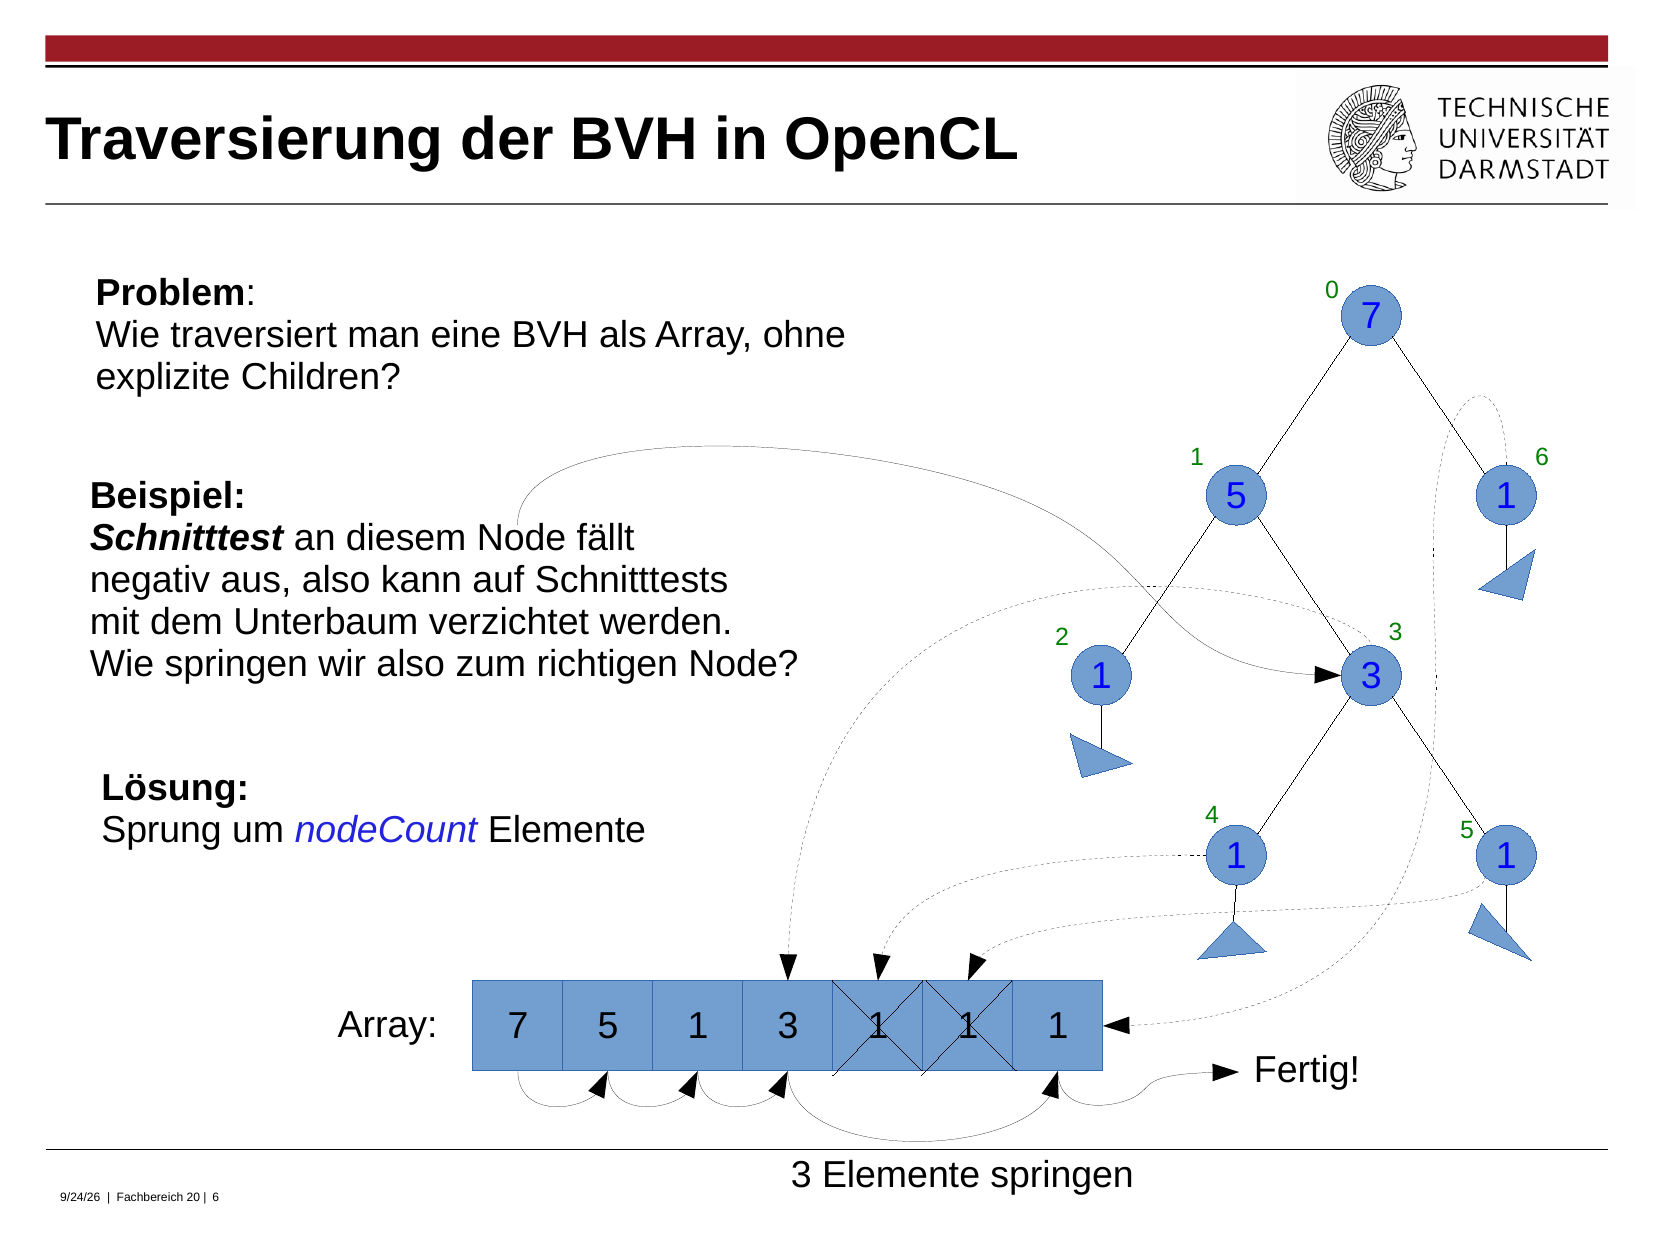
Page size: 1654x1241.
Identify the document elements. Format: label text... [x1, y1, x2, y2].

text_box 1 [1476, 825, 1537, 886]
text_box [1070, 733, 1133, 778]
text_box 5 [562, 980, 652, 1071]
text_box 1 [1206, 825, 1267, 886]
text_box 3 [1341, 645, 1402, 706]
text_box 7 [472, 980, 562, 1071]
text_box 4 [1190, 793, 1234, 841]
text_box 3 [742, 980, 832, 1071]
text_box Lösung: Sprung um nodeCount Elemente [86, 759, 661, 871]
text_box 1 [1175, 435, 1219, 482]
text_box Problem: Wie traversiert man eine BVH als Array, ohne explizite Children? [80, 264, 866, 421]
text_box 1 [652, 980, 742, 1071]
text_box Beispiel: Schnitttest an diesem Node fällt negativ aus, also kann auf Schnitttests mit dem Unterbaum verzichtet werden. Wie springen wir also zum richtigen Node? [75, 467, 814, 718]
text_box [1197, 921, 1267, 960]
text_box 0 [1310, 268, 1354, 316]
text_box 3 [1373, 610, 1418, 657]
title Traversierung der BVH in OpenCL [45, 48, 1247, 200]
text_box 1 [1012, 980, 1103, 1071]
text_box Fertig! [1239, 1041, 1376, 1103]
text_box 3 Elemente springen [775, 1146, 1149, 1208]
text_box 7 [1341, 285, 1402, 346]
text_box [1478, 549, 1536, 601]
text_box 5 [1445, 808, 1489, 856]
text_box 1 [1476, 465, 1537, 526]
text_box 6 [1520, 435, 1564, 482]
text_box 5 [1206, 465, 1267, 526]
text_box 1 [922, 980, 1012, 1071]
text_box 1 [832, 980, 922, 1071]
text_box [1468, 903, 1532, 961]
text_box 1 [1071, 645, 1132, 706]
text_box Array: [322, 995, 453, 1058]
picture [1296, 66, 1636, 210]
text_box 2 [1040, 615, 1084, 662]
